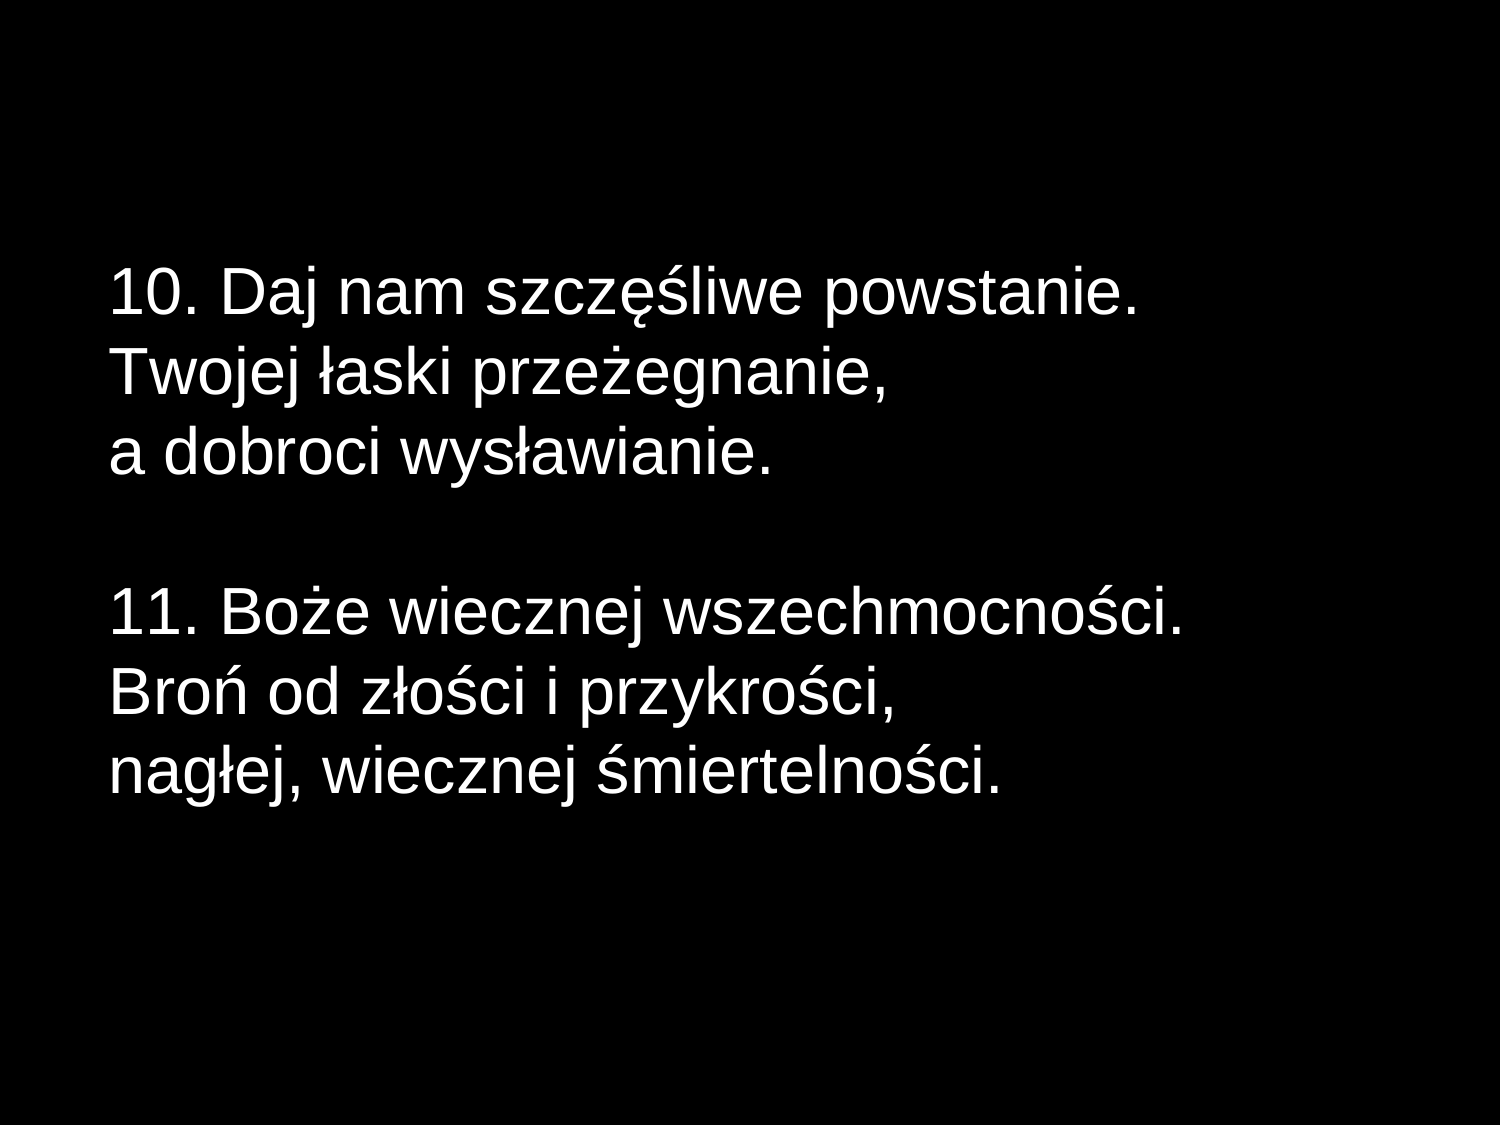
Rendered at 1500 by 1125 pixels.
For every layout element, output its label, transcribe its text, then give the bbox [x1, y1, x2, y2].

text_box 10. Daj nam szczęśliwe powstanie. Twojej łaski przeżegnanie, a dobroci wysławianie. 11. Boże wiecznej wszechmocności. Broń od złości i przykrości, nagłej, wiecznej śmiertelności. [93, 239, 1465, 816]
